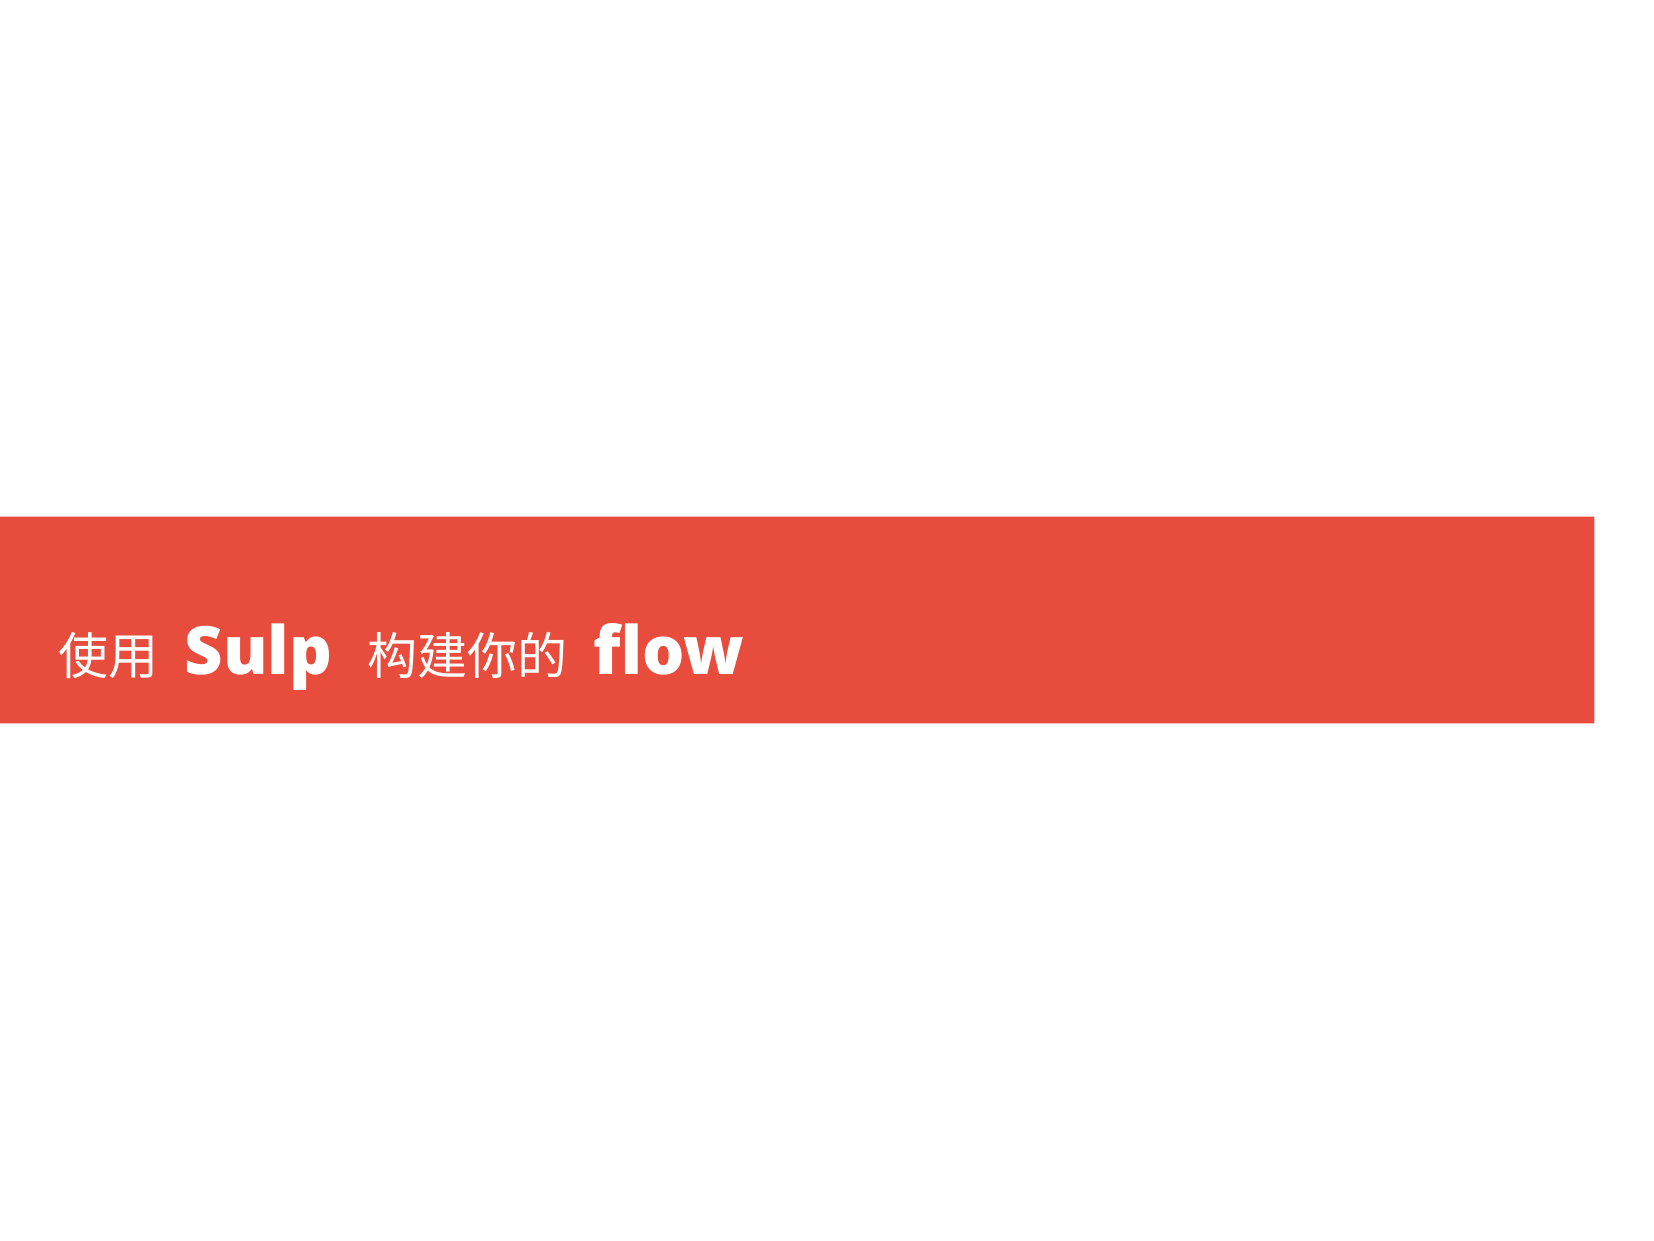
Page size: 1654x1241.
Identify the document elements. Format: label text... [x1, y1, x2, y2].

title 使用 Sulp 构建你的 flow [59, 546, 1595, 694]
